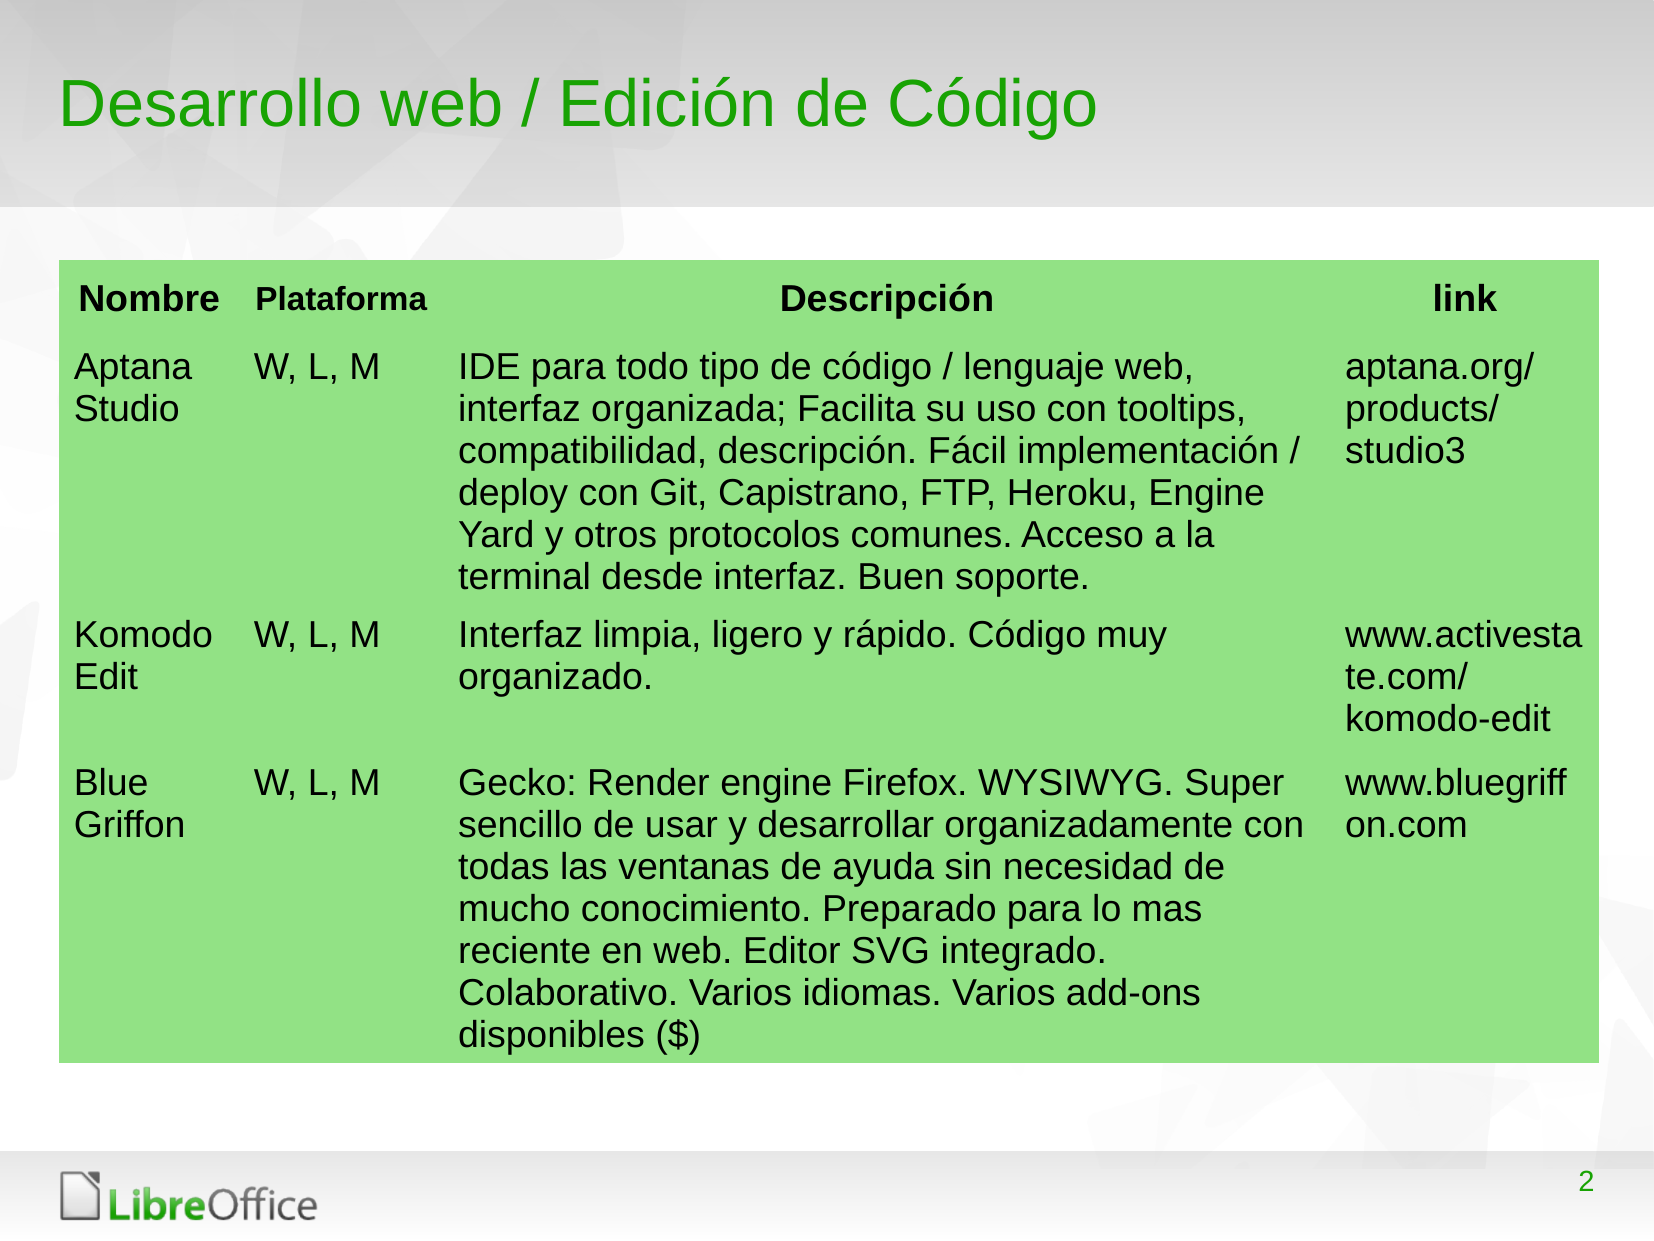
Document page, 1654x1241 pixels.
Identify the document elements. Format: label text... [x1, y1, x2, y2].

table_cell www.bluegriffon.com [1330, 754, 1599, 1063]
table_cell W, L, M [239, 606, 443, 754]
table_cell W, L, M [239, 754, 443, 1063]
table_cell www.activestate.com/komodo-edit [1330, 606, 1599, 754]
table_header link [1330, 260, 1599, 338]
table_header Nombre [59, 260, 239, 338]
table_header Descripción [443, 260, 1330, 338]
table_header Plataforma [239, 260, 443, 338]
table_cell Interfaz limpia, ligero y rápido. Código muy organizado. [443, 606, 1330, 754]
table_cell IDE para todo tipo de código / lenguaje web, interfaz organizada; Facilita su uso con tooltips, compatibilidad, descripción. Fácil implementación / deploy con Git, Capistrano, FTP, Heroku, Engine Yard y otros protocolos comunes. Acceso a la terminal desde interfaz. Buen soporte. [443, 338, 1330, 606]
table_cell aptana.org/products/studio3 [1330, 338, 1599, 606]
picture [915, 548, 1654, 1169]
picture [0, 0, 783, 931]
table_cell W, L, M [239, 338, 443, 606]
table_cell Aptana Studio [59, 338, 239, 606]
title Desarrollo web / Edición de Código [59, 29, 1595, 178]
table_cell Gecko: Render engine Firefox. WYSIWYG. Super sencillo de usar y desarrollar organizadamente con todas las ventanas de ayuda sin necesidad de mucho conocimiento. Preparado para lo mas reciente en web. Editor SVG integrado. Colaborativo. Varios idiomas. Varios add-ons disponibles ($) [443, 754, 1330, 1063]
table_cell Komodo Edit [59, 606, 239, 754]
table_cell Blue Griffon [59, 754, 239, 1063]
picture [41, 1152, 337, 1240]
